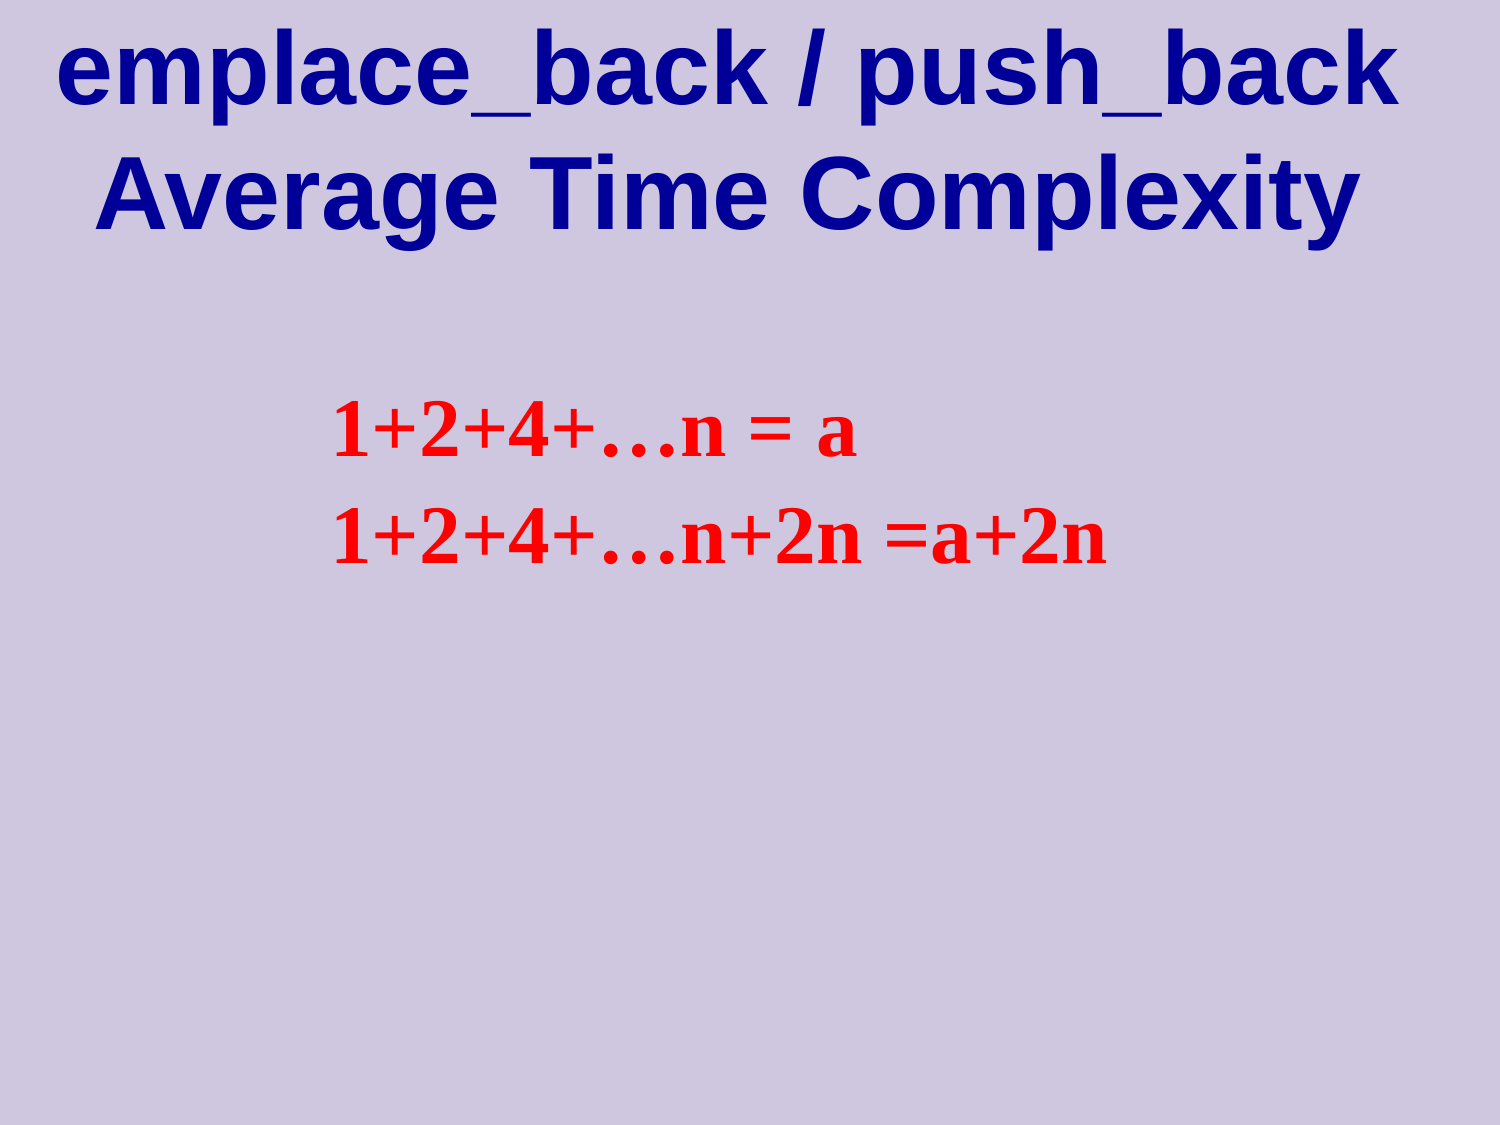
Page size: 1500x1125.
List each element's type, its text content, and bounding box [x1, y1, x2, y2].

title emplace_back / push_back Average Time Complexity [51, 0, 1406, 250]
text_box 1+2+4+…n = a 1+2+4+…n+2n =a+2n [237, 374, 1350, 590]
